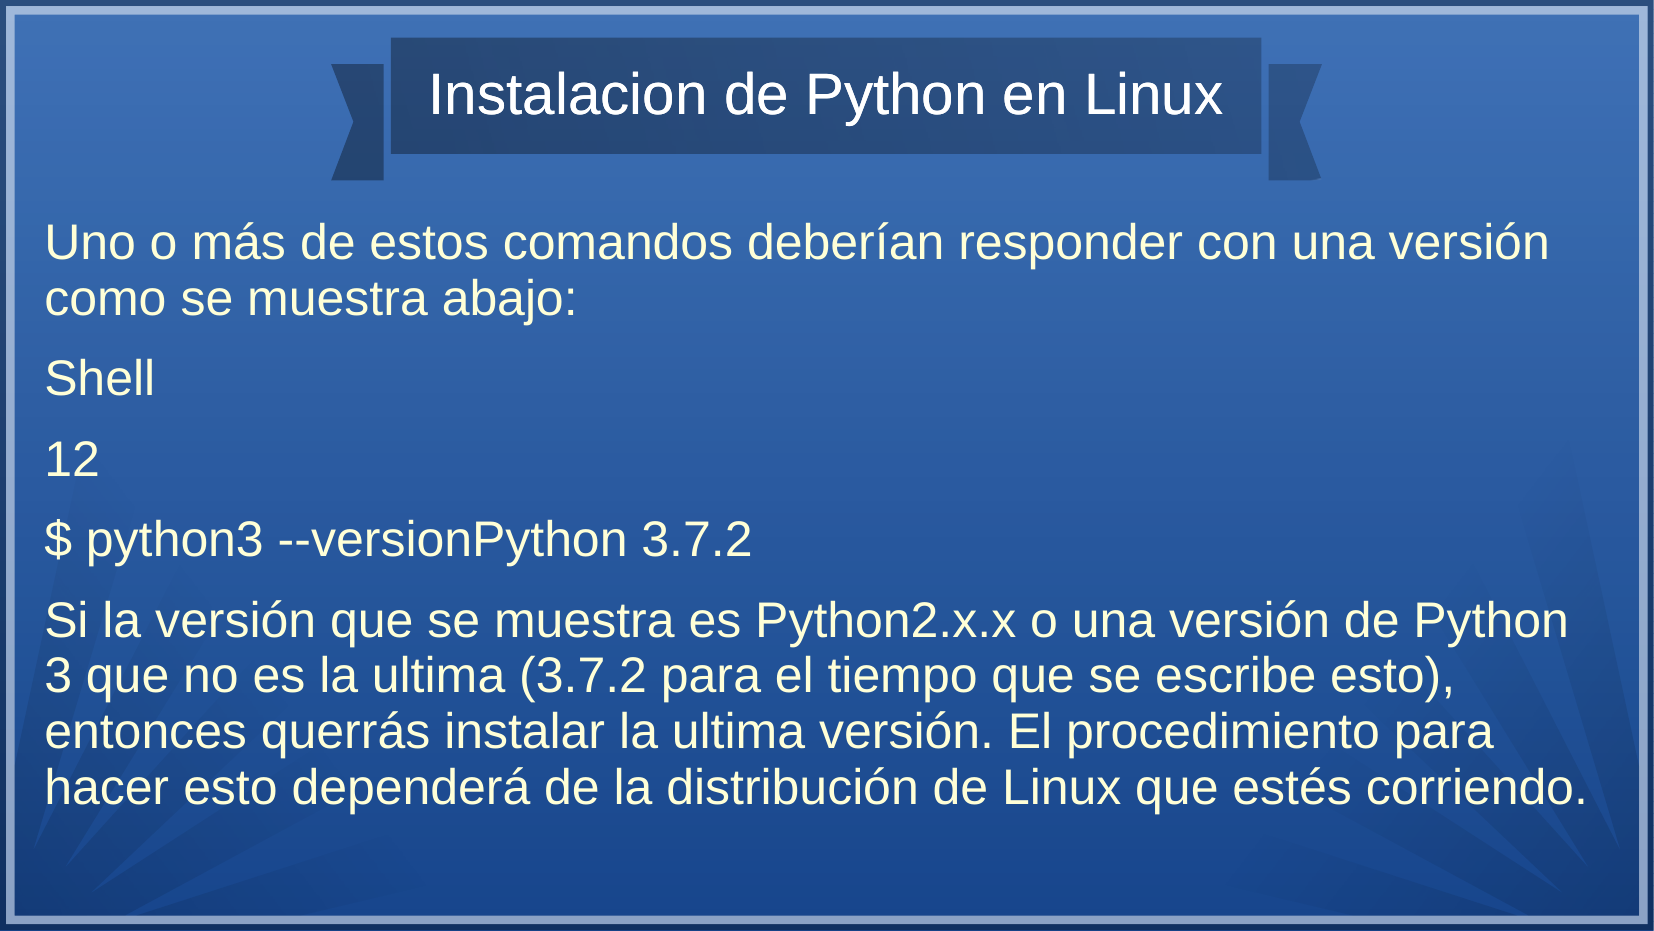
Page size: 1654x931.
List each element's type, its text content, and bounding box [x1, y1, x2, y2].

text_box Uno o más de estos comandos deberían responder con una versión como se muestra abajo: Shell 12 $ python3 --versionPython 3.7.2 Si la versión que se muestra es Python2.x.x o una versión de Python 3 que no es la ultima (3.7.2 para el tiempo que se escribe esto), entonces querrás instalar la ultima versión. El procedimiento para hacer esto dependerá de la distribución de Linux que estés corriendo. [29, 206, 1625, 904]
title Instalacion de Python en Linux [389, 35, 1264, 154]
